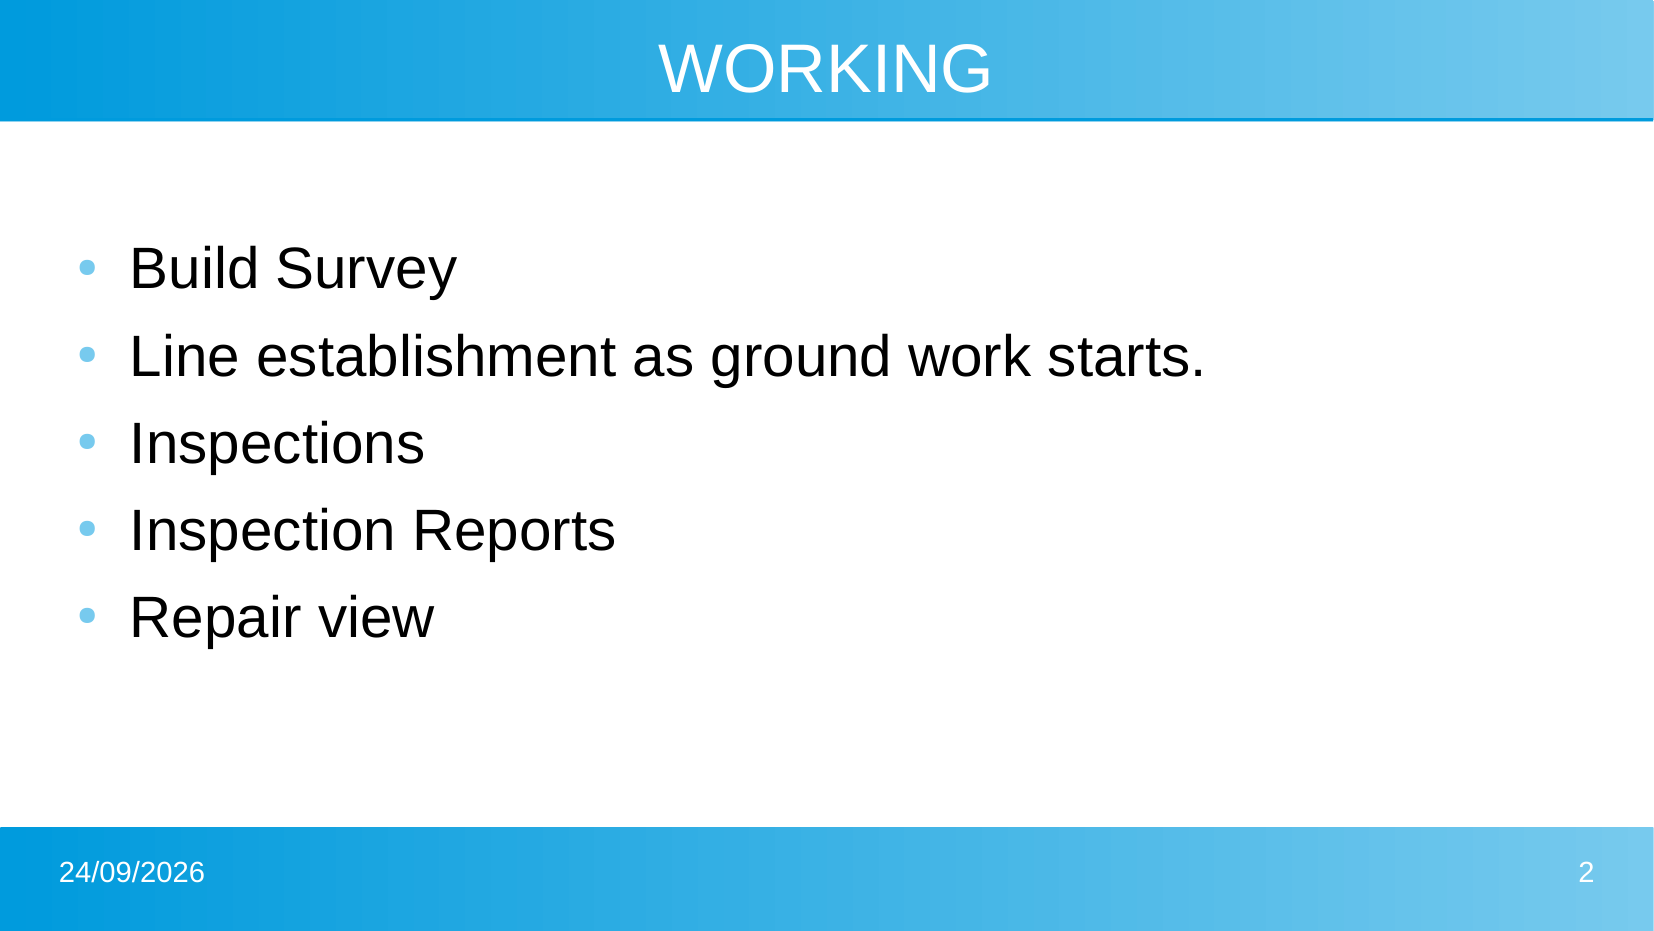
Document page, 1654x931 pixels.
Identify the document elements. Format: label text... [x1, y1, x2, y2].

title WORKING [59, 29, 1595, 108]
list Build Survey Line establishment as ground work starts. Inspections Inspection Reports Repair view [59, 236, 1595, 827]
